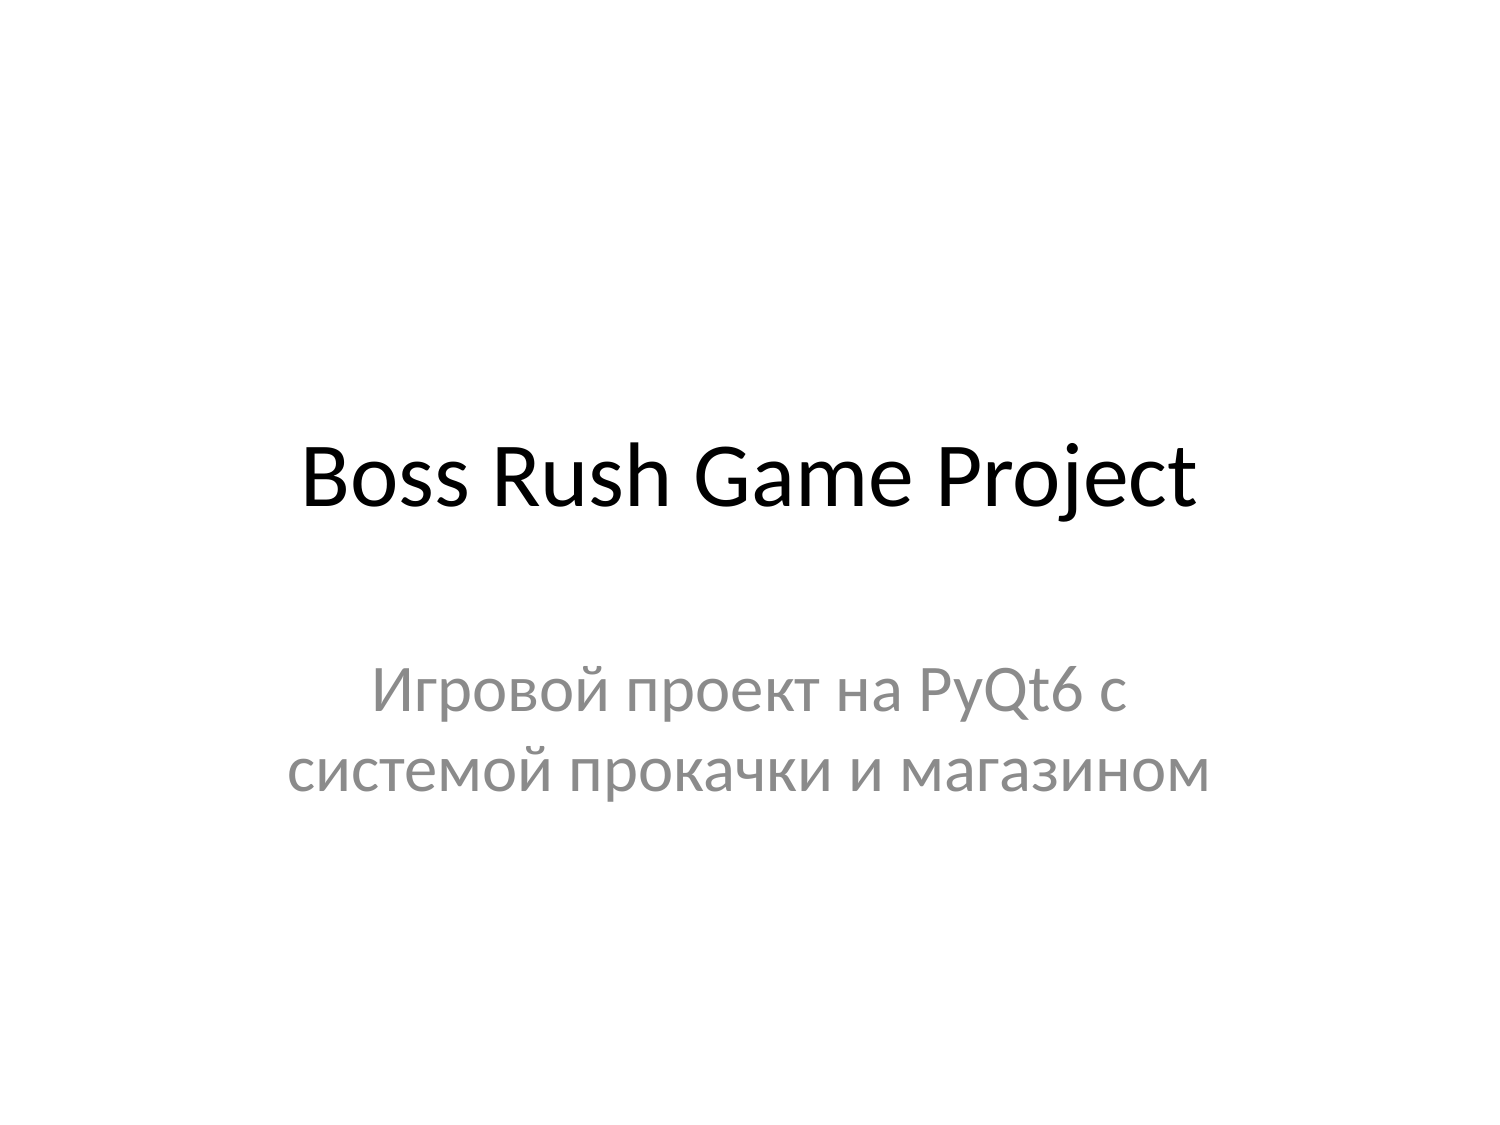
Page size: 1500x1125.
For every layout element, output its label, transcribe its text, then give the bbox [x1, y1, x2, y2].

title Boss Rush Game Project [112, 349, 1388, 591]
subtitle Игровой проект на PyQt6 с системой прокачки и магазином [225, 637, 1275, 925]
